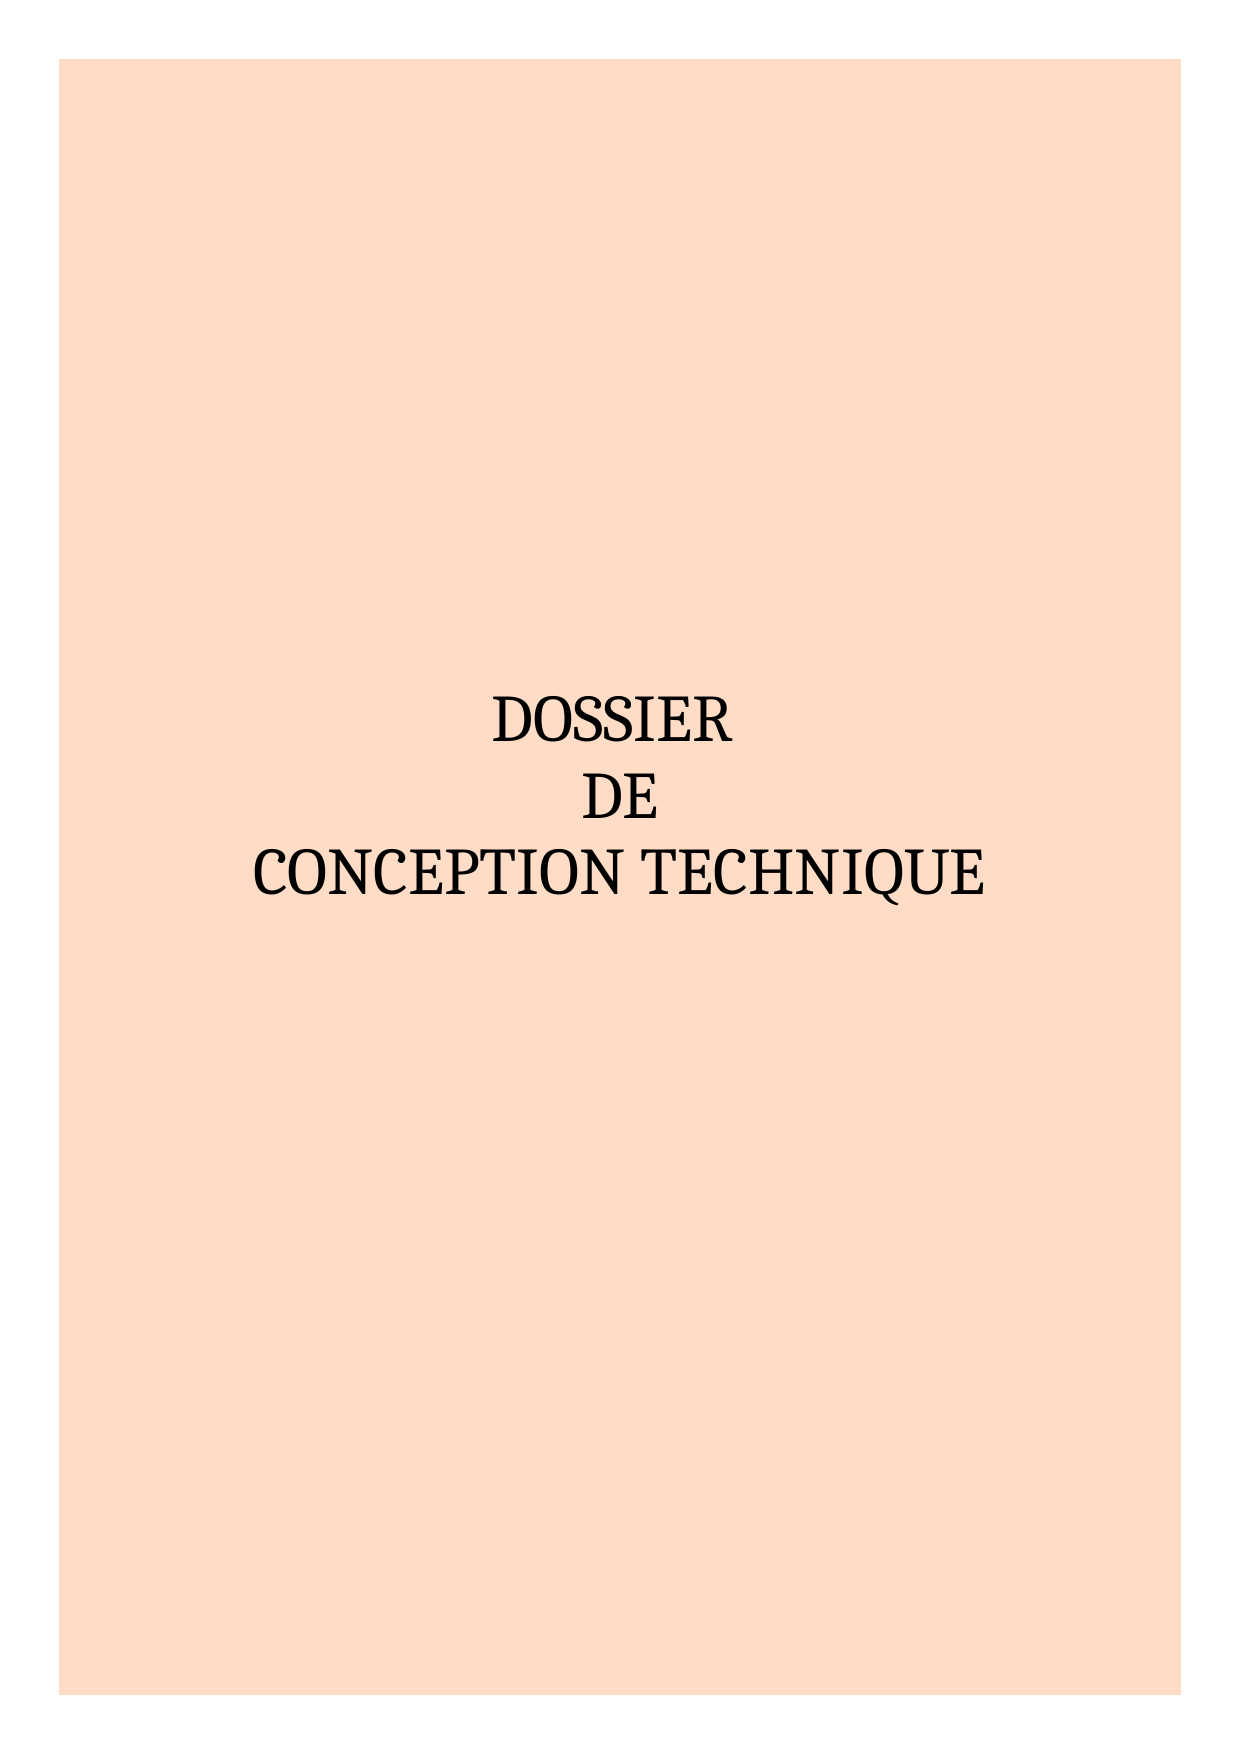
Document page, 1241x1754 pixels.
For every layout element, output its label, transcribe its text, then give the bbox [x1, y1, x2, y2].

subtitle DOSSIER DE CONCEPTION TECHNIQUE [115, 308, 1125, 1285]
